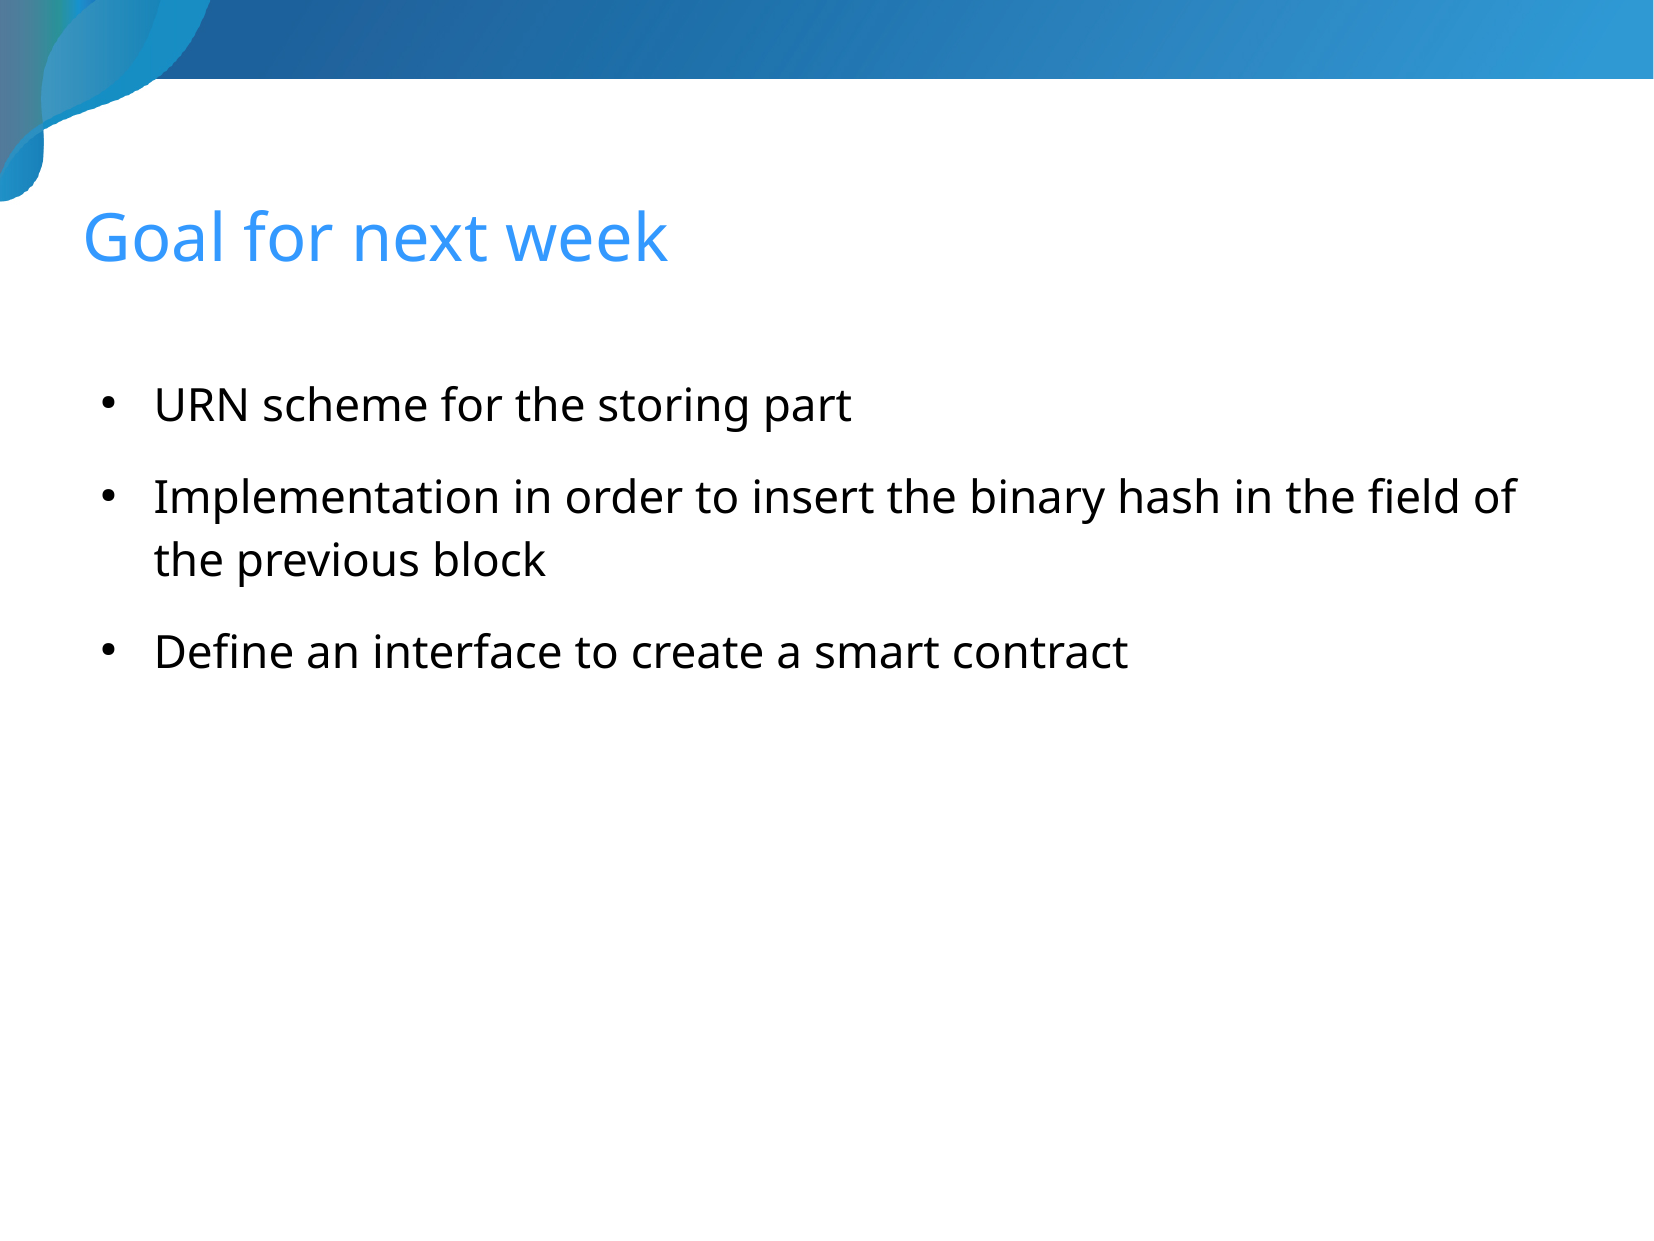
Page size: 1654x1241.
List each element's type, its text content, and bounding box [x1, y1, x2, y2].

picture [0, 0, 1654, 1241]
list URN scheme for the storing part Implementation in order to insert the binary hash in the field of the previous block Define an interface to create a smart contract [82, 372, 1571, 968]
title Goal for next week [82, 139, 1571, 332]
